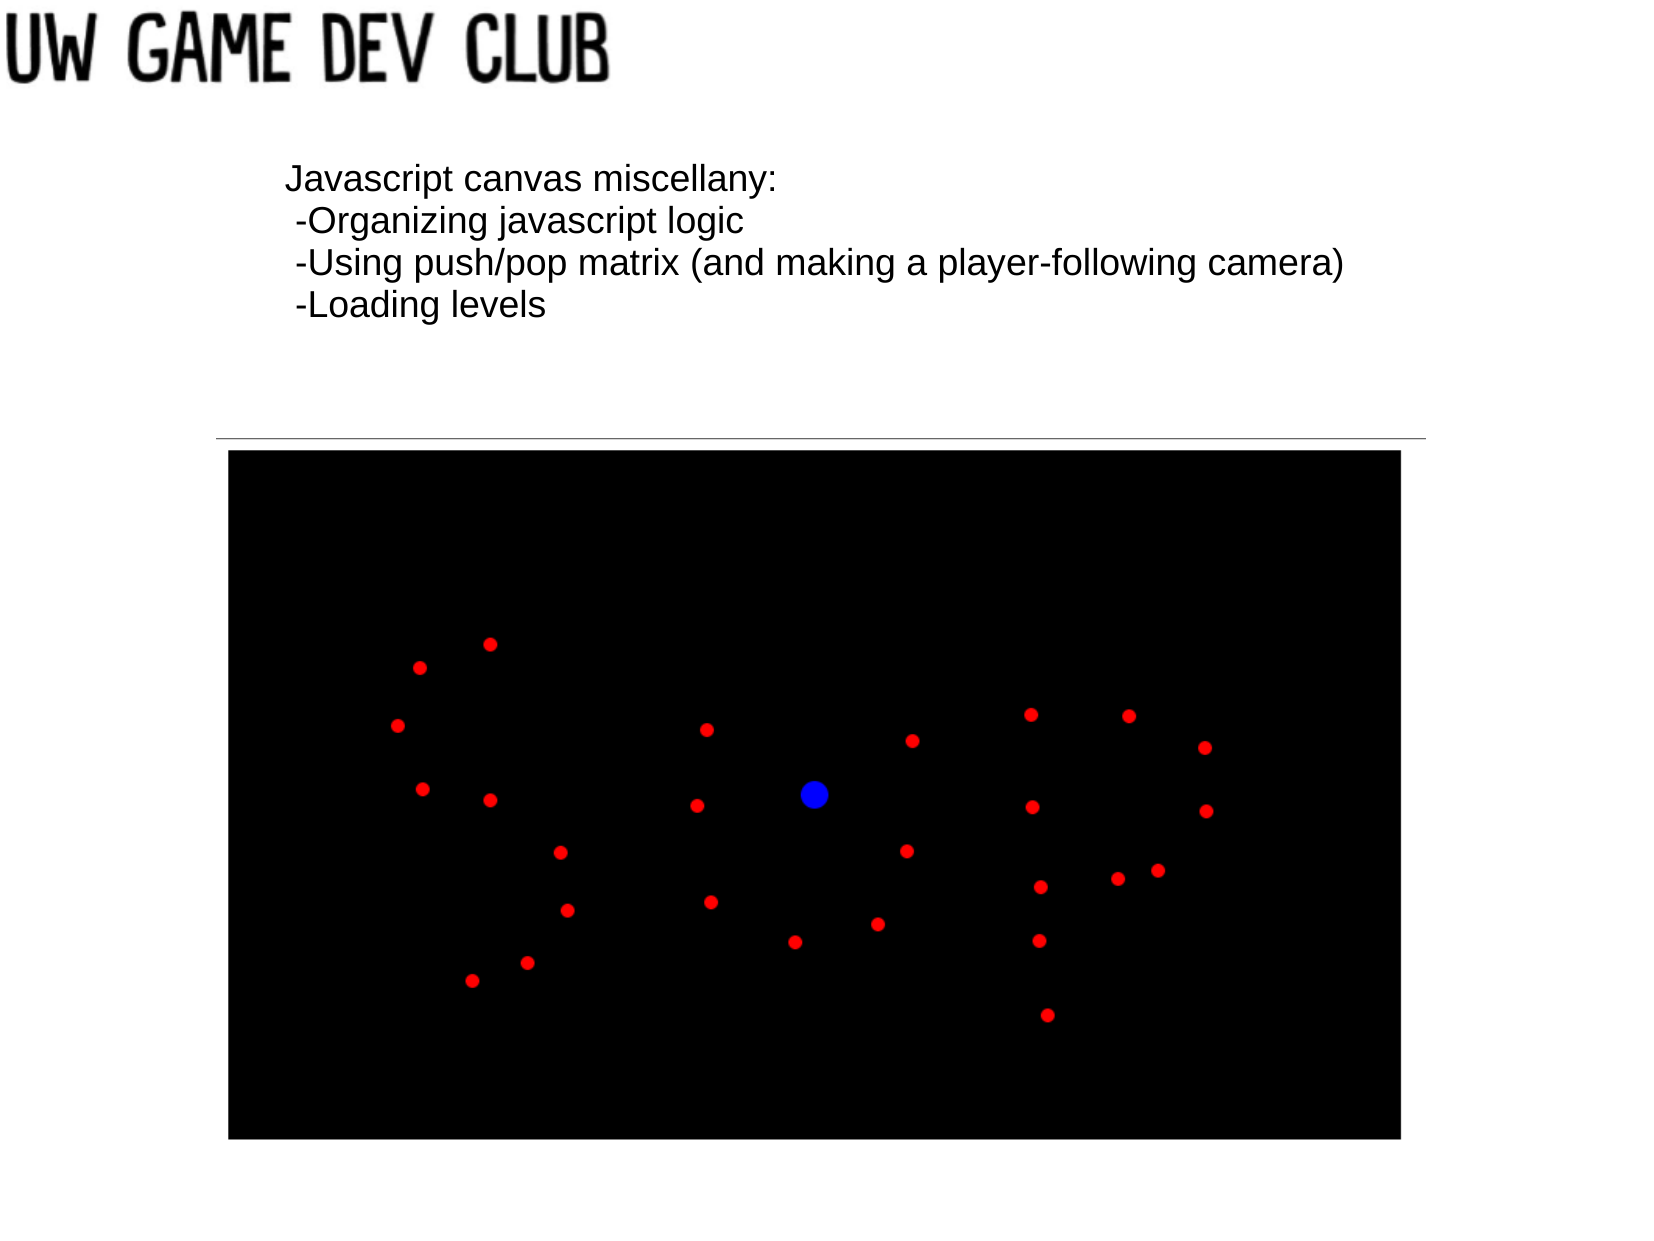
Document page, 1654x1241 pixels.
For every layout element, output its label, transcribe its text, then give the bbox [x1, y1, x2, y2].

text_box Javascript canvas miscellany: -Organizing javascript logic -Using push/pop matrix (and making a player-following camera) -Loading levels [270, 150, 1606, 333]
picture [216, 438, 1426, 1171]
picture [2, 1, 617, 90]
